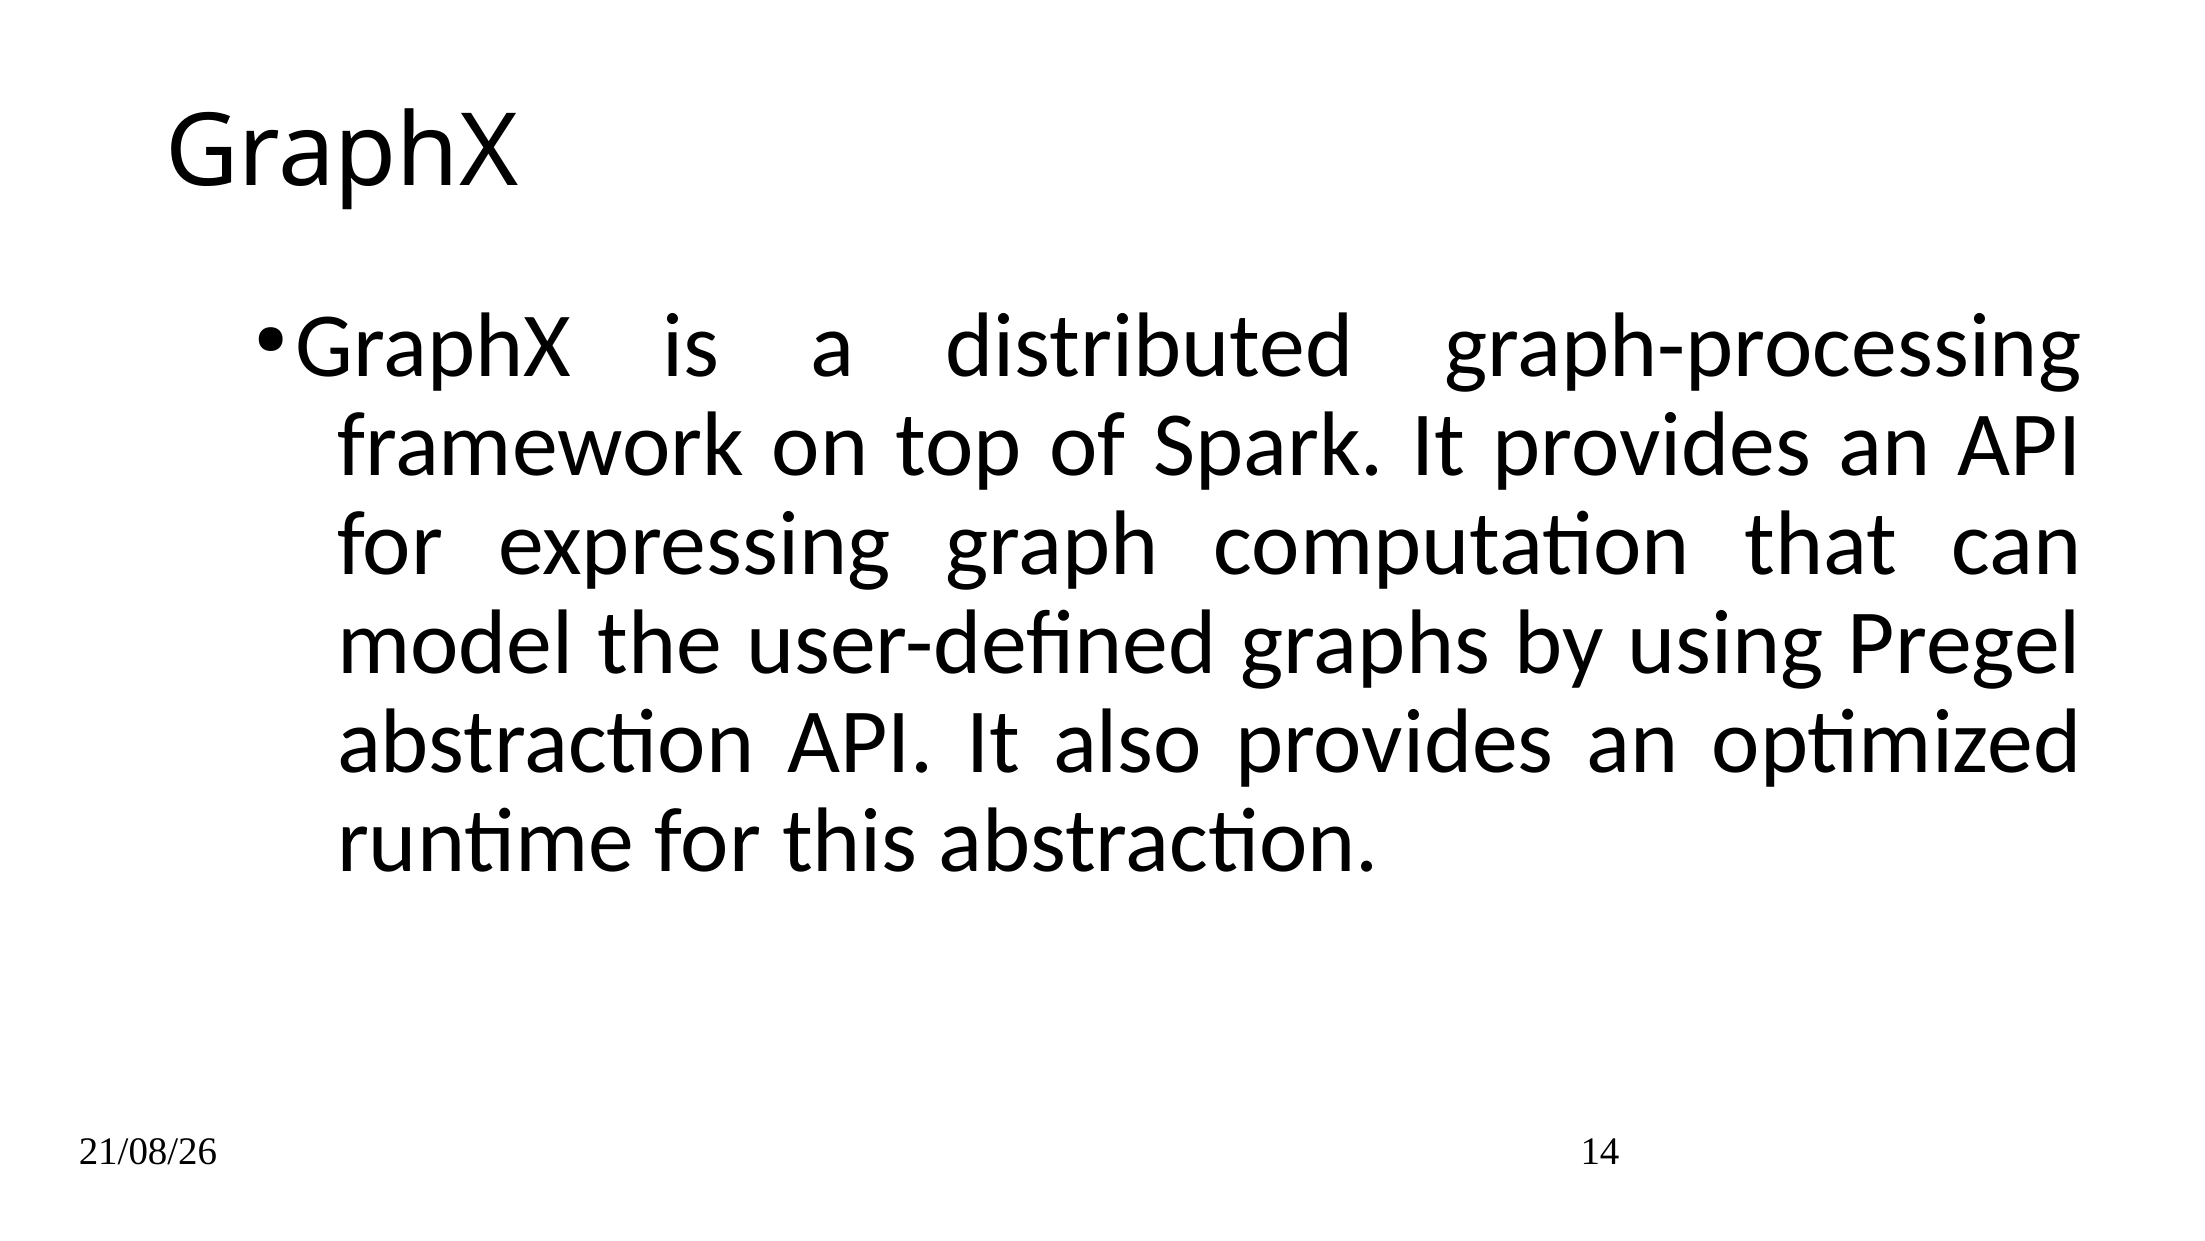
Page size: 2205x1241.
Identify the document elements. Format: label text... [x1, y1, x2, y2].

text_box 25-11-2022 [78, 1126, 593, 1241]
title GraphX [150, 49, 1985, 257]
text_box [1580, 1156, 2095, 1241]
list GraphX is a distributed graph-processing framework on top of Spark. It provides an API for expressing graph computation that can model the user-defined graphs by using Pregel abstraction API. It also provides an optimized runtime for this abstraction. [239, 290, 2148, 1156]
